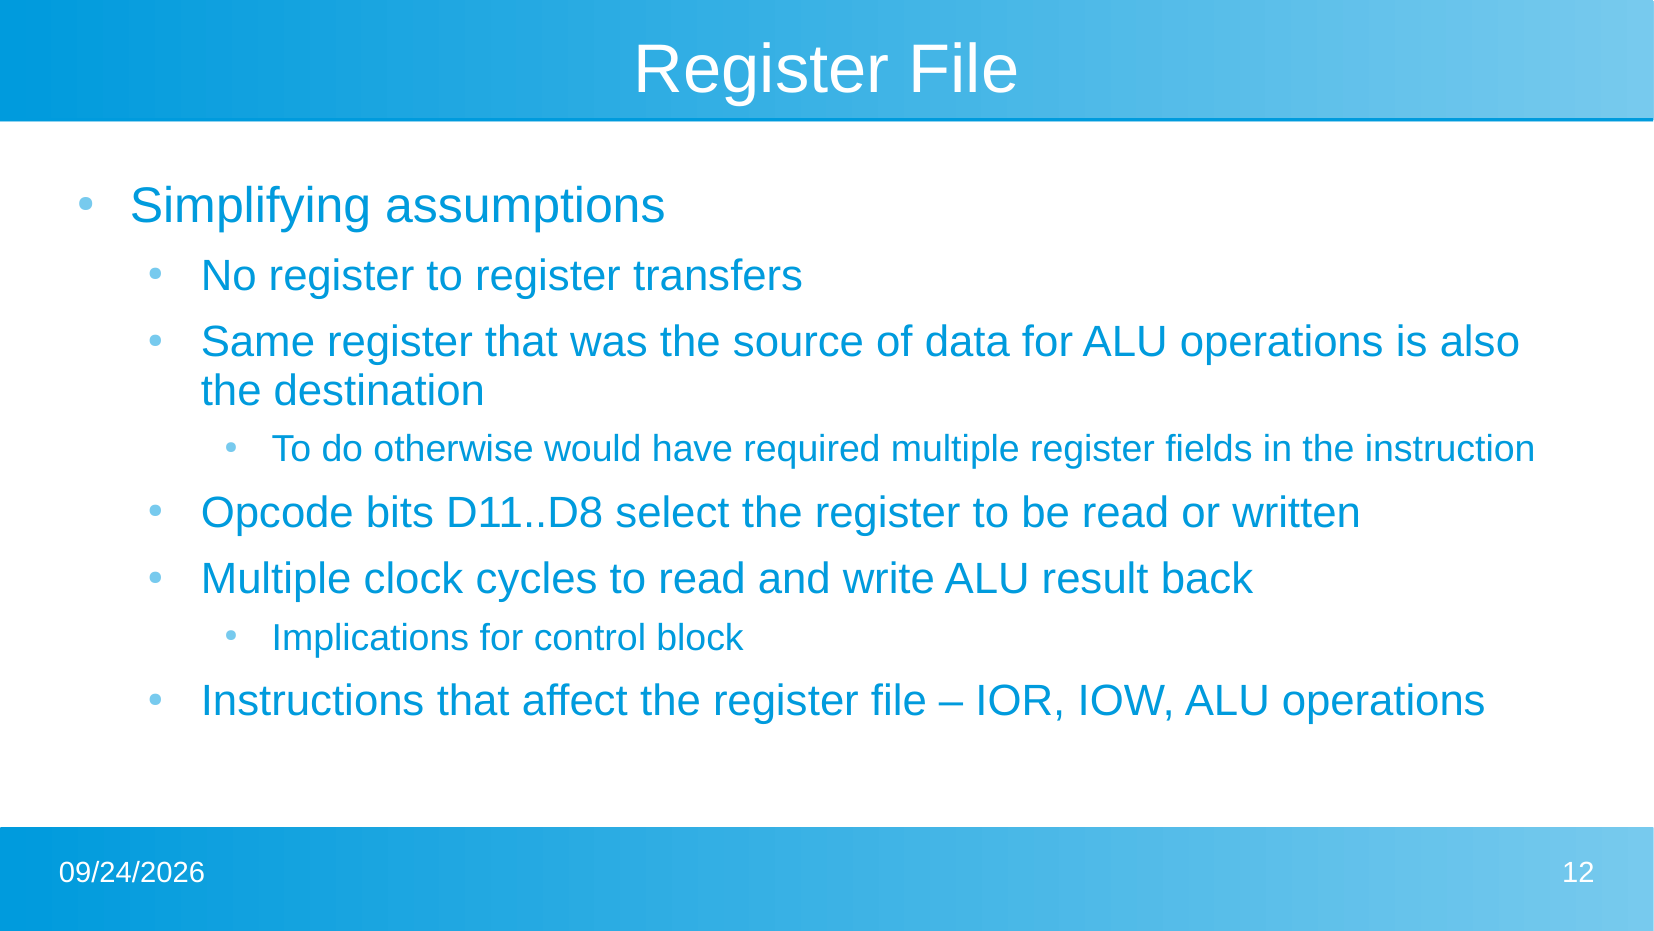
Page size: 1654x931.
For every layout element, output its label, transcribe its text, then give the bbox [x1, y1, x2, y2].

list Simplifying assumptions No register to register transfers Same register that was the source of data for ALU operations is also the destination To do otherwise would have required multiple register fields in the instruction Opcode bits D11..D8 select the register to be read or written Multiple clock cycles to read and write ALU result back Implications for control block Instructions that affect the register file – IOR, IOW, ALU operations [59, 177, 1595, 768]
title Register File [59, 29, 1595, 108]
